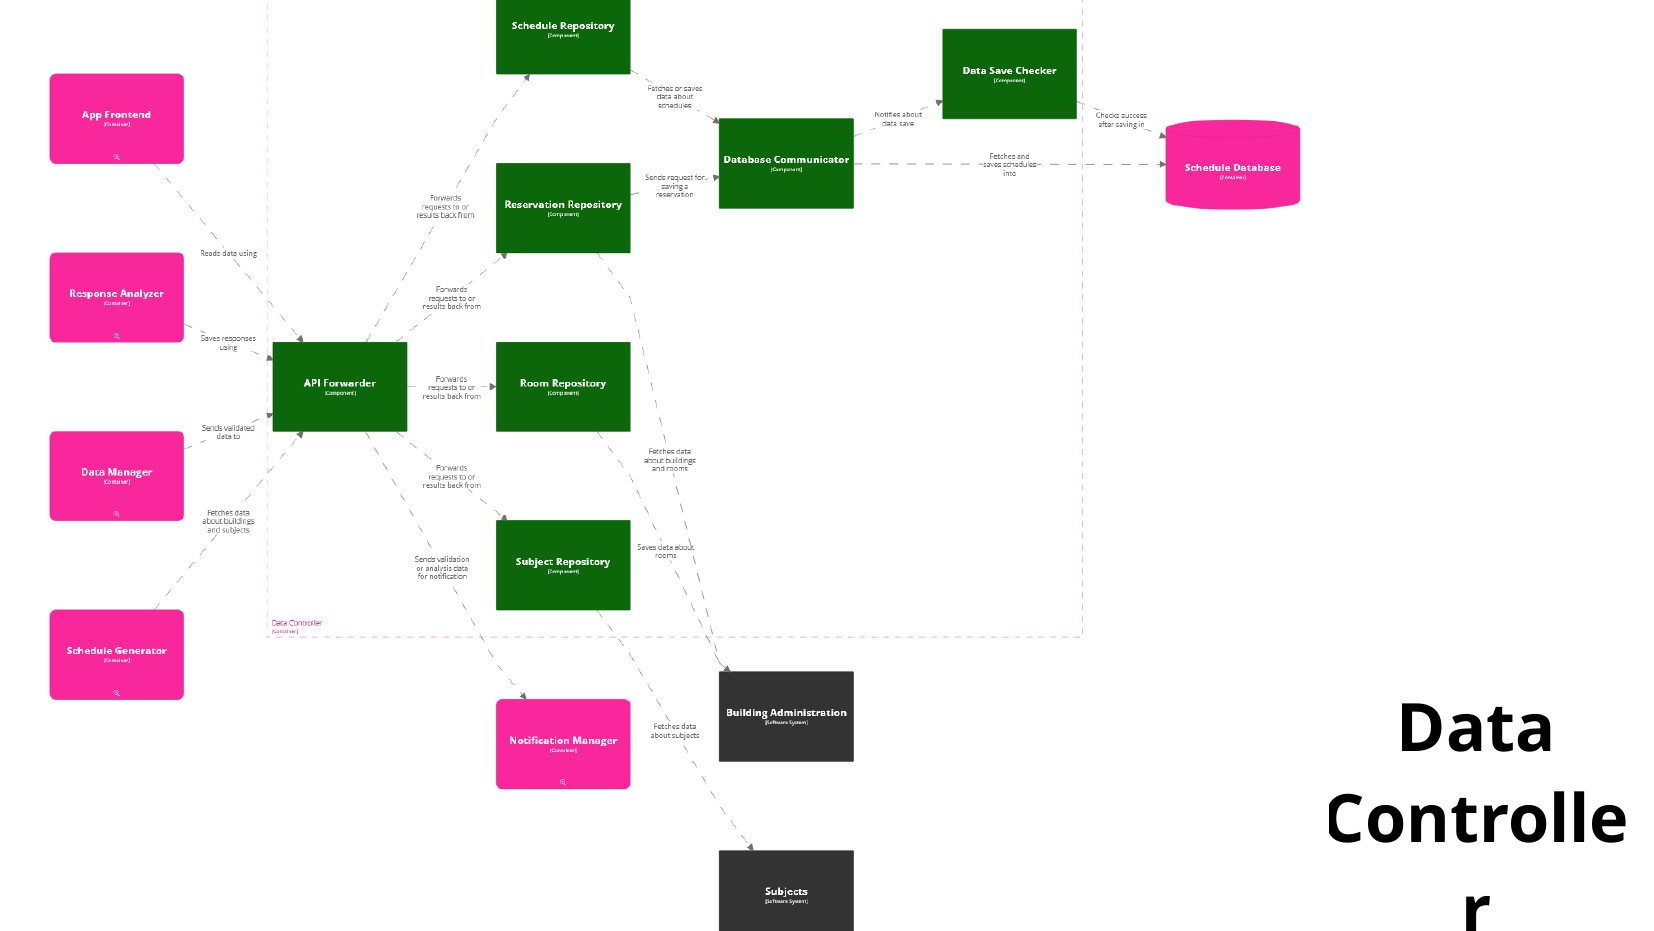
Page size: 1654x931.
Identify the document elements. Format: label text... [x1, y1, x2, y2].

text_box Data Controller [1329, 673, 1654, 916]
picture [7, 0, 1329, 931]
